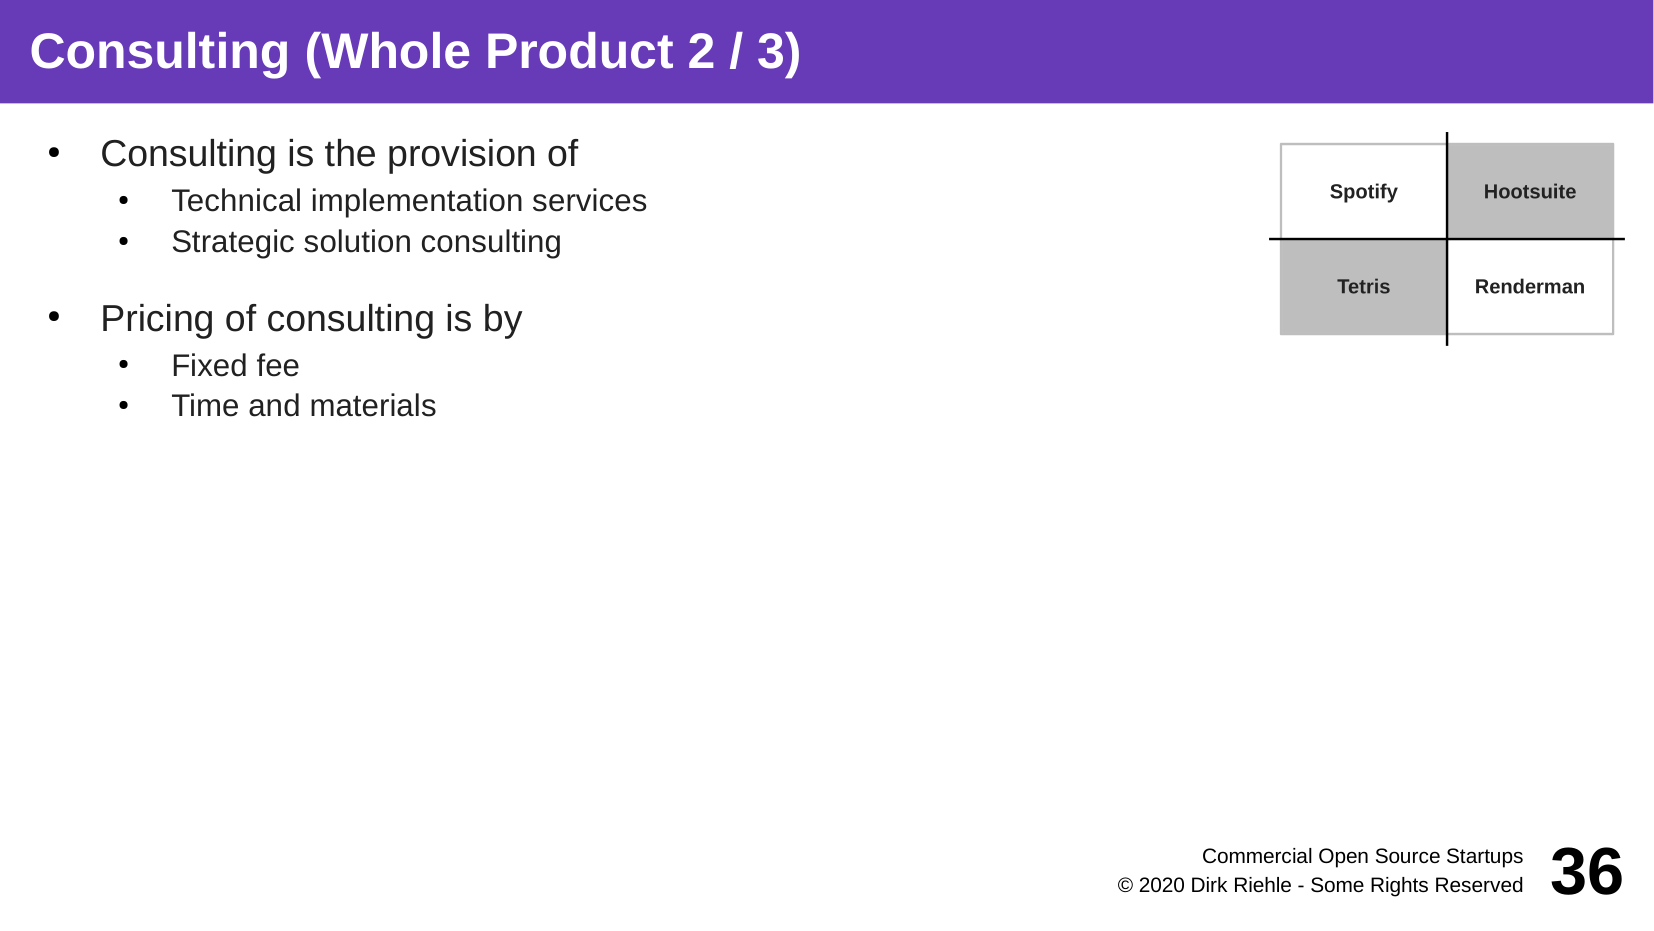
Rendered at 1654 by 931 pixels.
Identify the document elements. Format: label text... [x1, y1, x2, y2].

title Consulting (Whole Product 2 / 3) [0, 0, 1654, 104]
picture [1269, 132, 1625, 346]
list Consulting is the provision of Technical implementation services Strategic solution consulting Pricing of consulting is by Fixed fee Time and materials [29, 132, 1625, 813]
